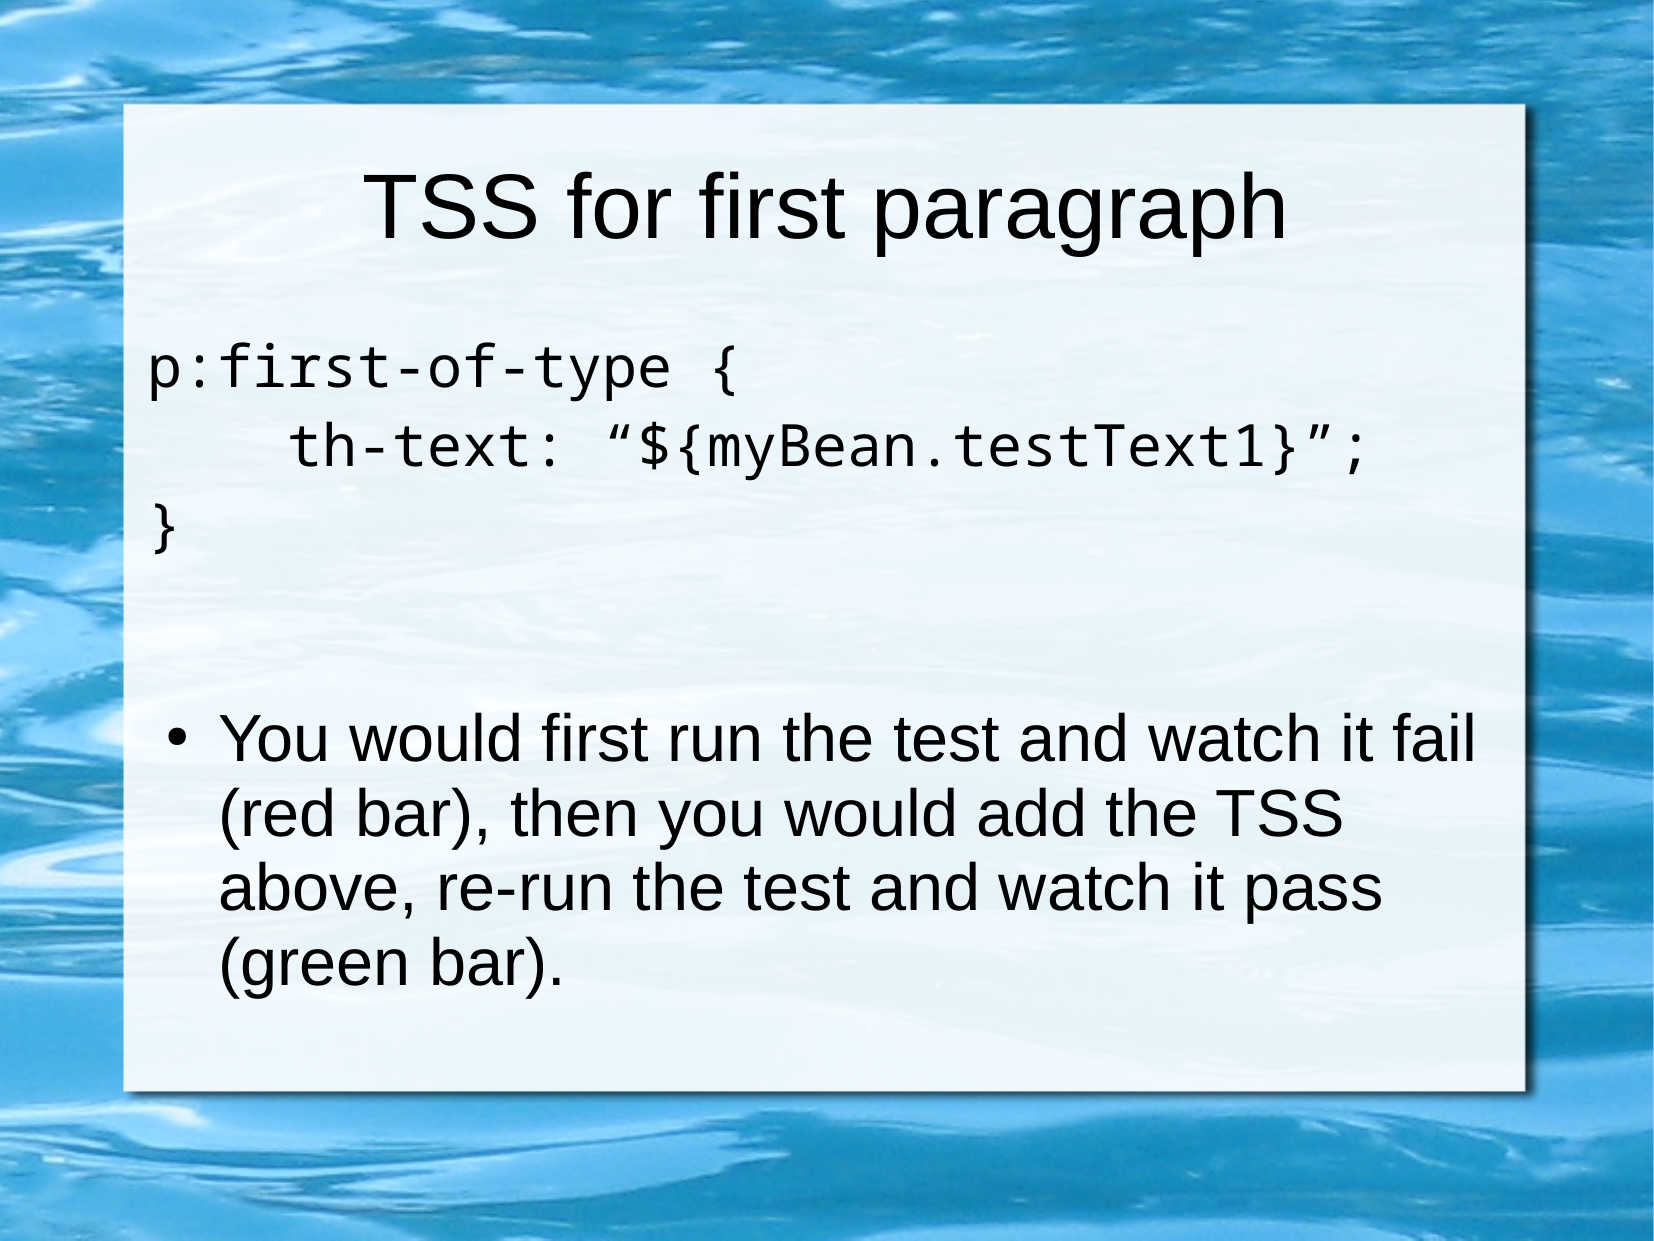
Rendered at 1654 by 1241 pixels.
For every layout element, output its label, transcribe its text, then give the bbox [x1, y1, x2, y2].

list p:first-of-type { th-text: “${myBean.testText1}”; } You would first run the test and watch it fail (red bar), then you would add the TSS above, re-run the test and watch it pass (green bar). [147, 324, 1506, 1063]
title TSS for first paragraph [147, 118, 1506, 296]
picture [0, 0, 1654, 1241]
